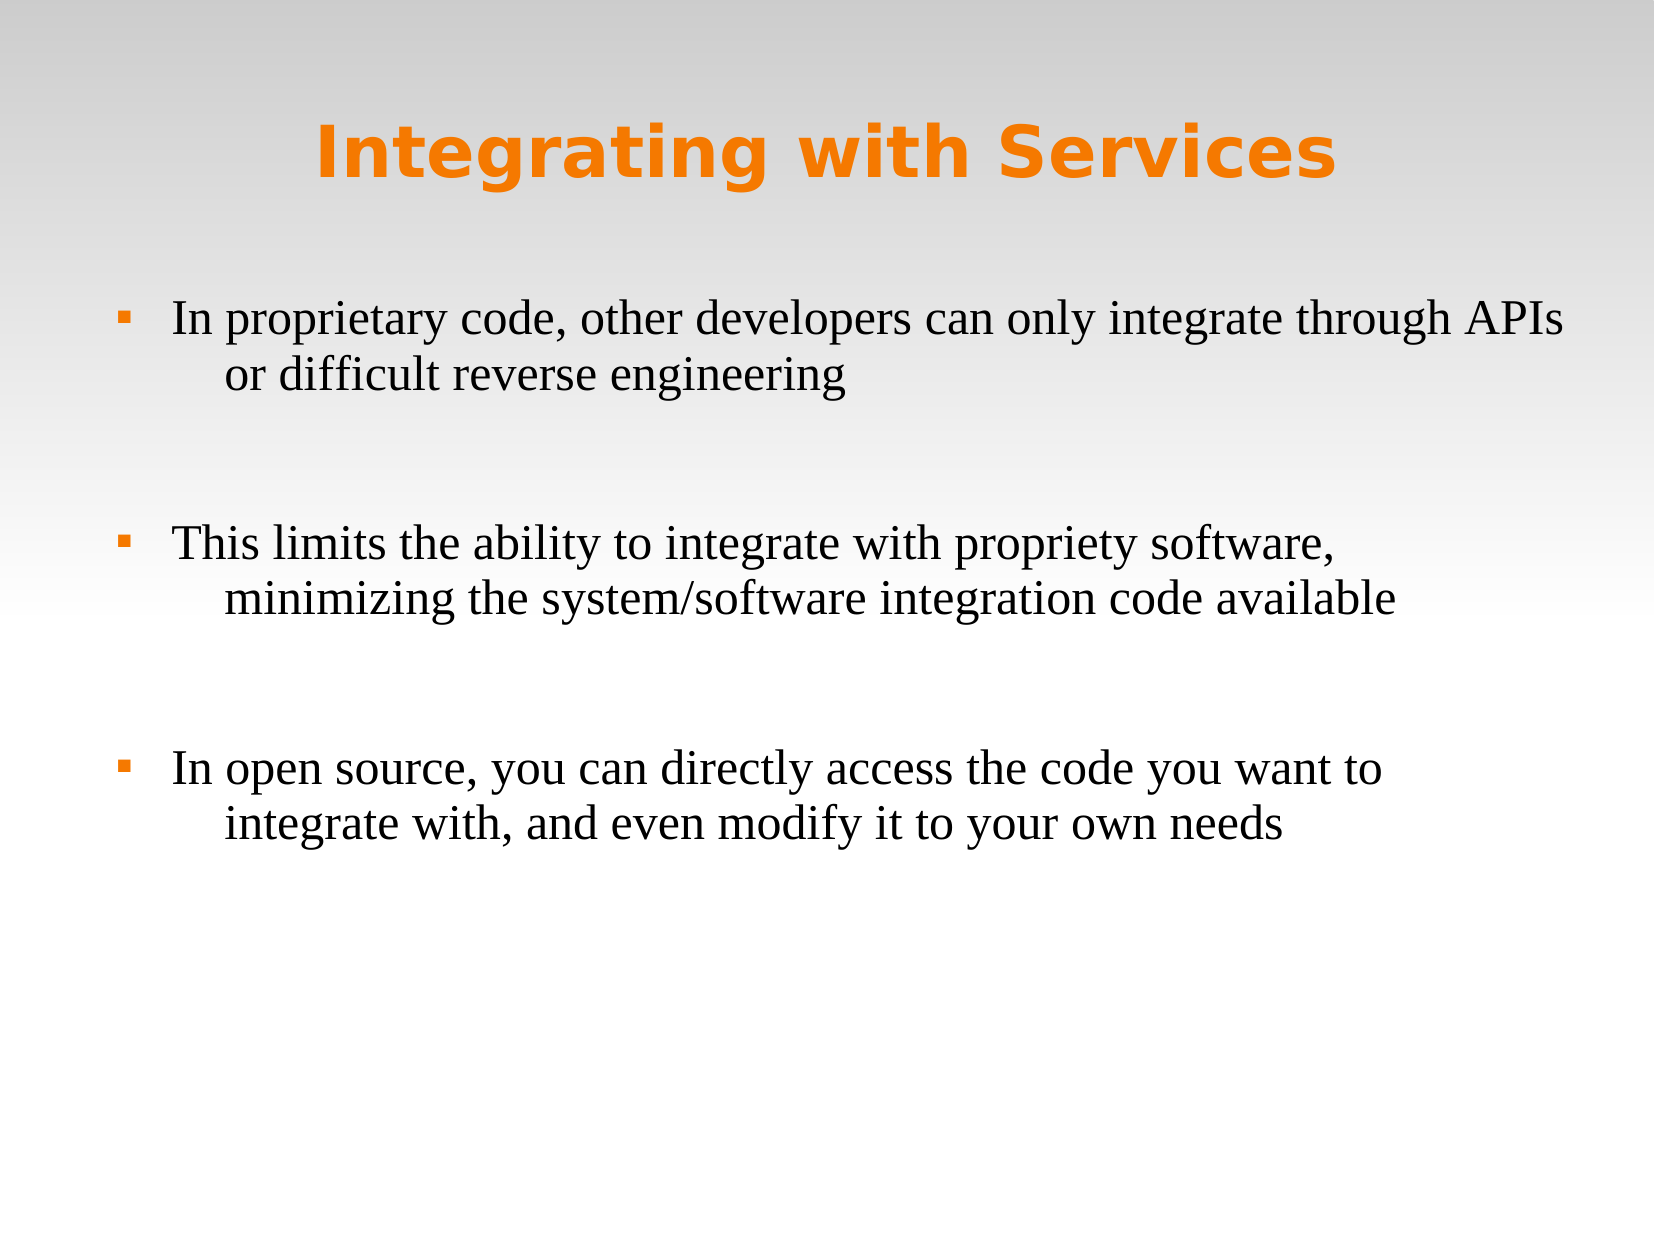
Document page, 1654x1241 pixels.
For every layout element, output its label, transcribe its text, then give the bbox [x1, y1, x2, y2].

list In proprietary code, other developers can only integrate through APIs or difficult reverse engineering This limits the ability to integrate with propriety software, minimizing the system/software integration code available In open source, you can directly access the code you want to integrate with, and even modify it to your own needs [82, 290, 1571, 1109]
title Integrating with Services [82, 49, 1571, 257]
